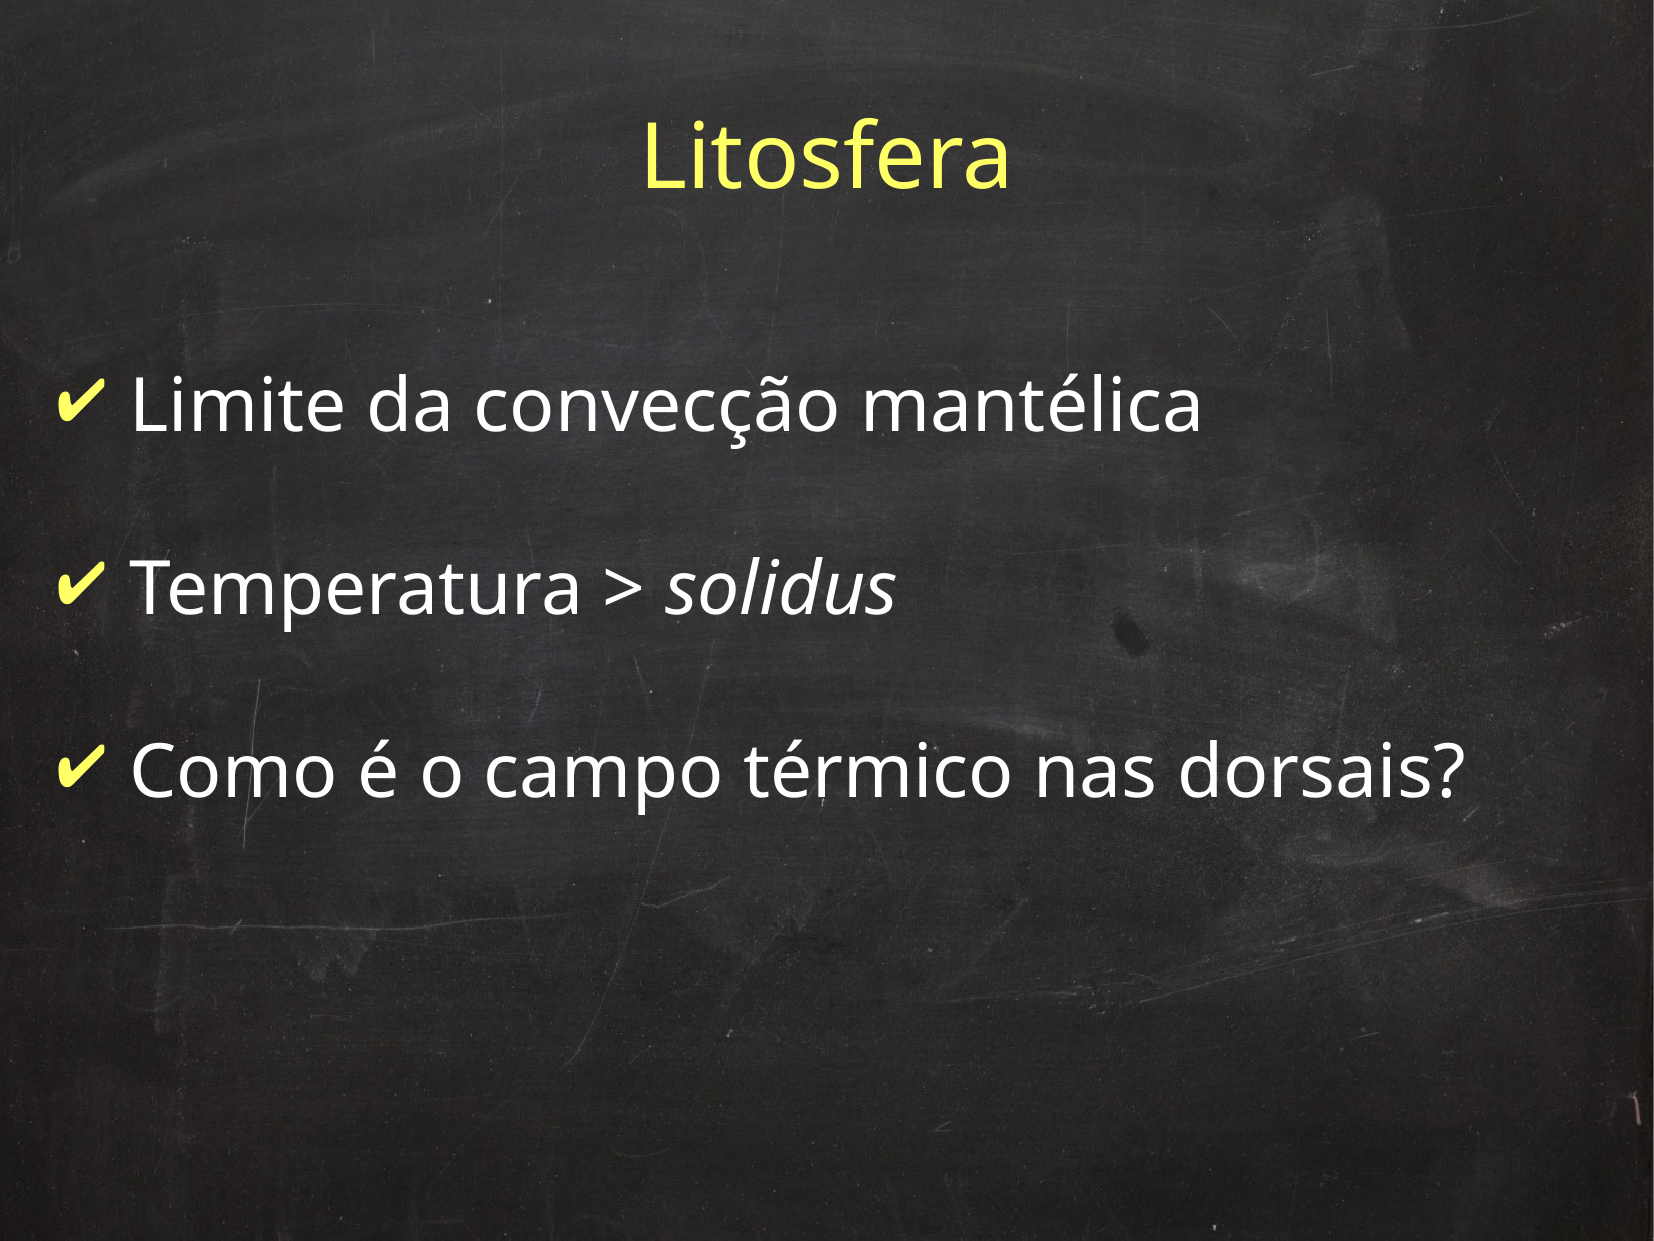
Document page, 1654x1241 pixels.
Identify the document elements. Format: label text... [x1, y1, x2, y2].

list Limite da convecção mantélica Temperatura > solidus Como é o campo térmico nas dorsais? [39, 300, 1615, 1178]
picture [0, 0, 1654, 1241]
title Litosfera [82, 56, 1571, 250]
